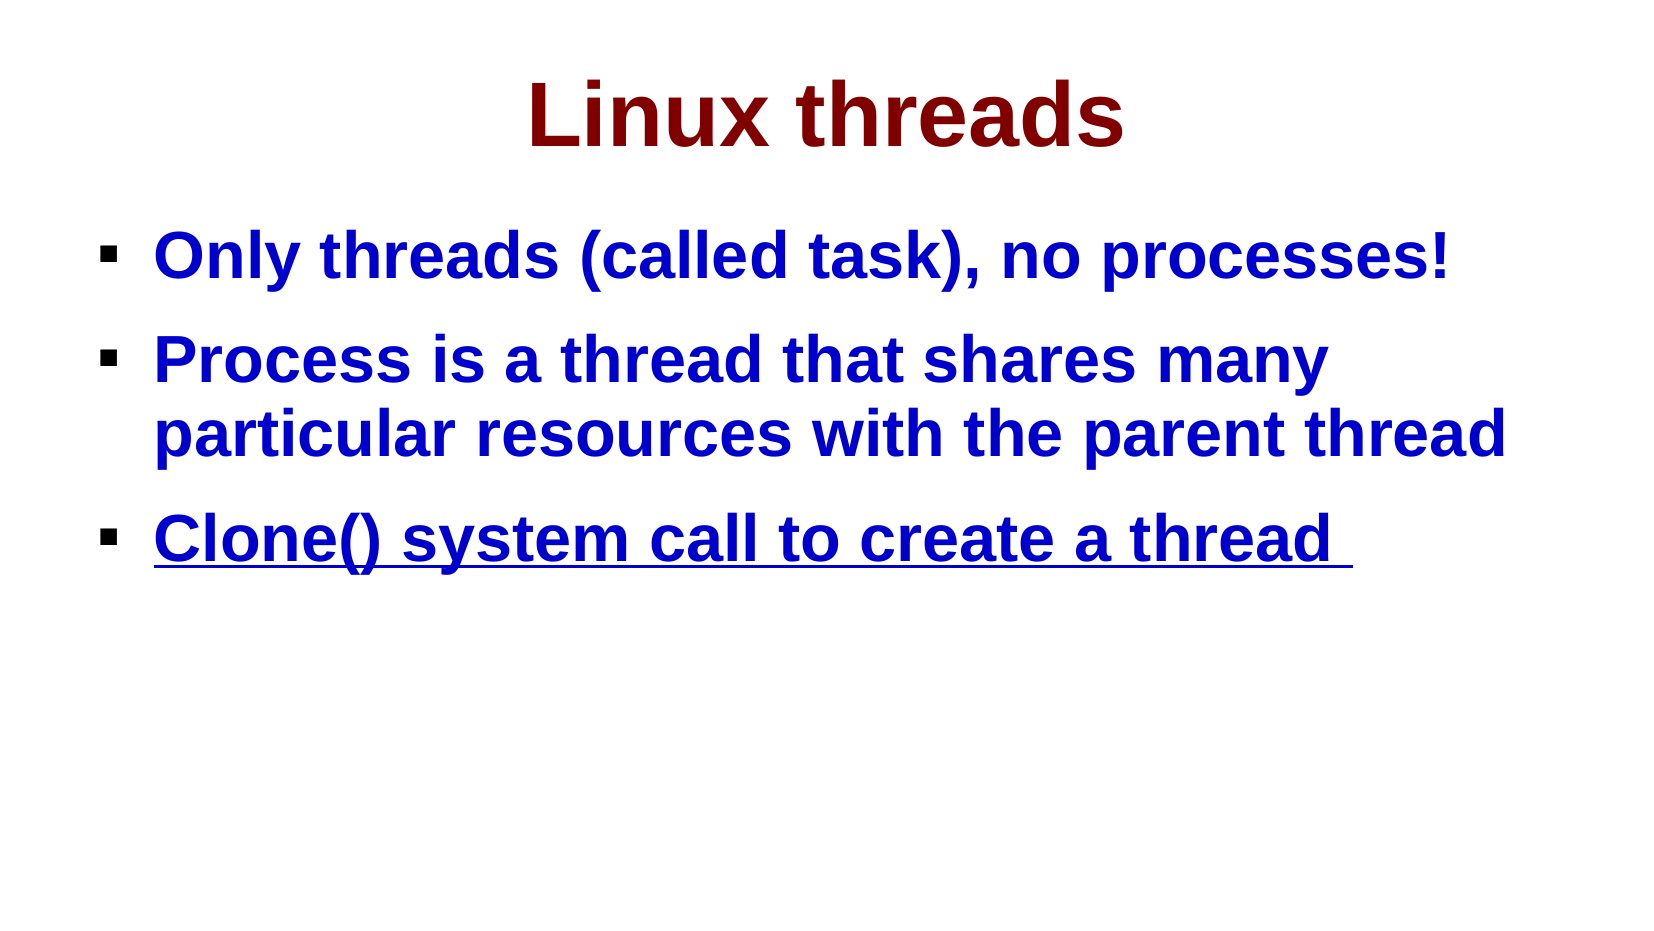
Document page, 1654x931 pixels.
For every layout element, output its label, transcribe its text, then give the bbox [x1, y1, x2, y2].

list Only threads (called task), no processes! Process is a thread that shares many particular resources with the parent thread Clone() system call to create a thread [82, 217, 1571, 757]
title Linux threads [82, 37, 1571, 193]
